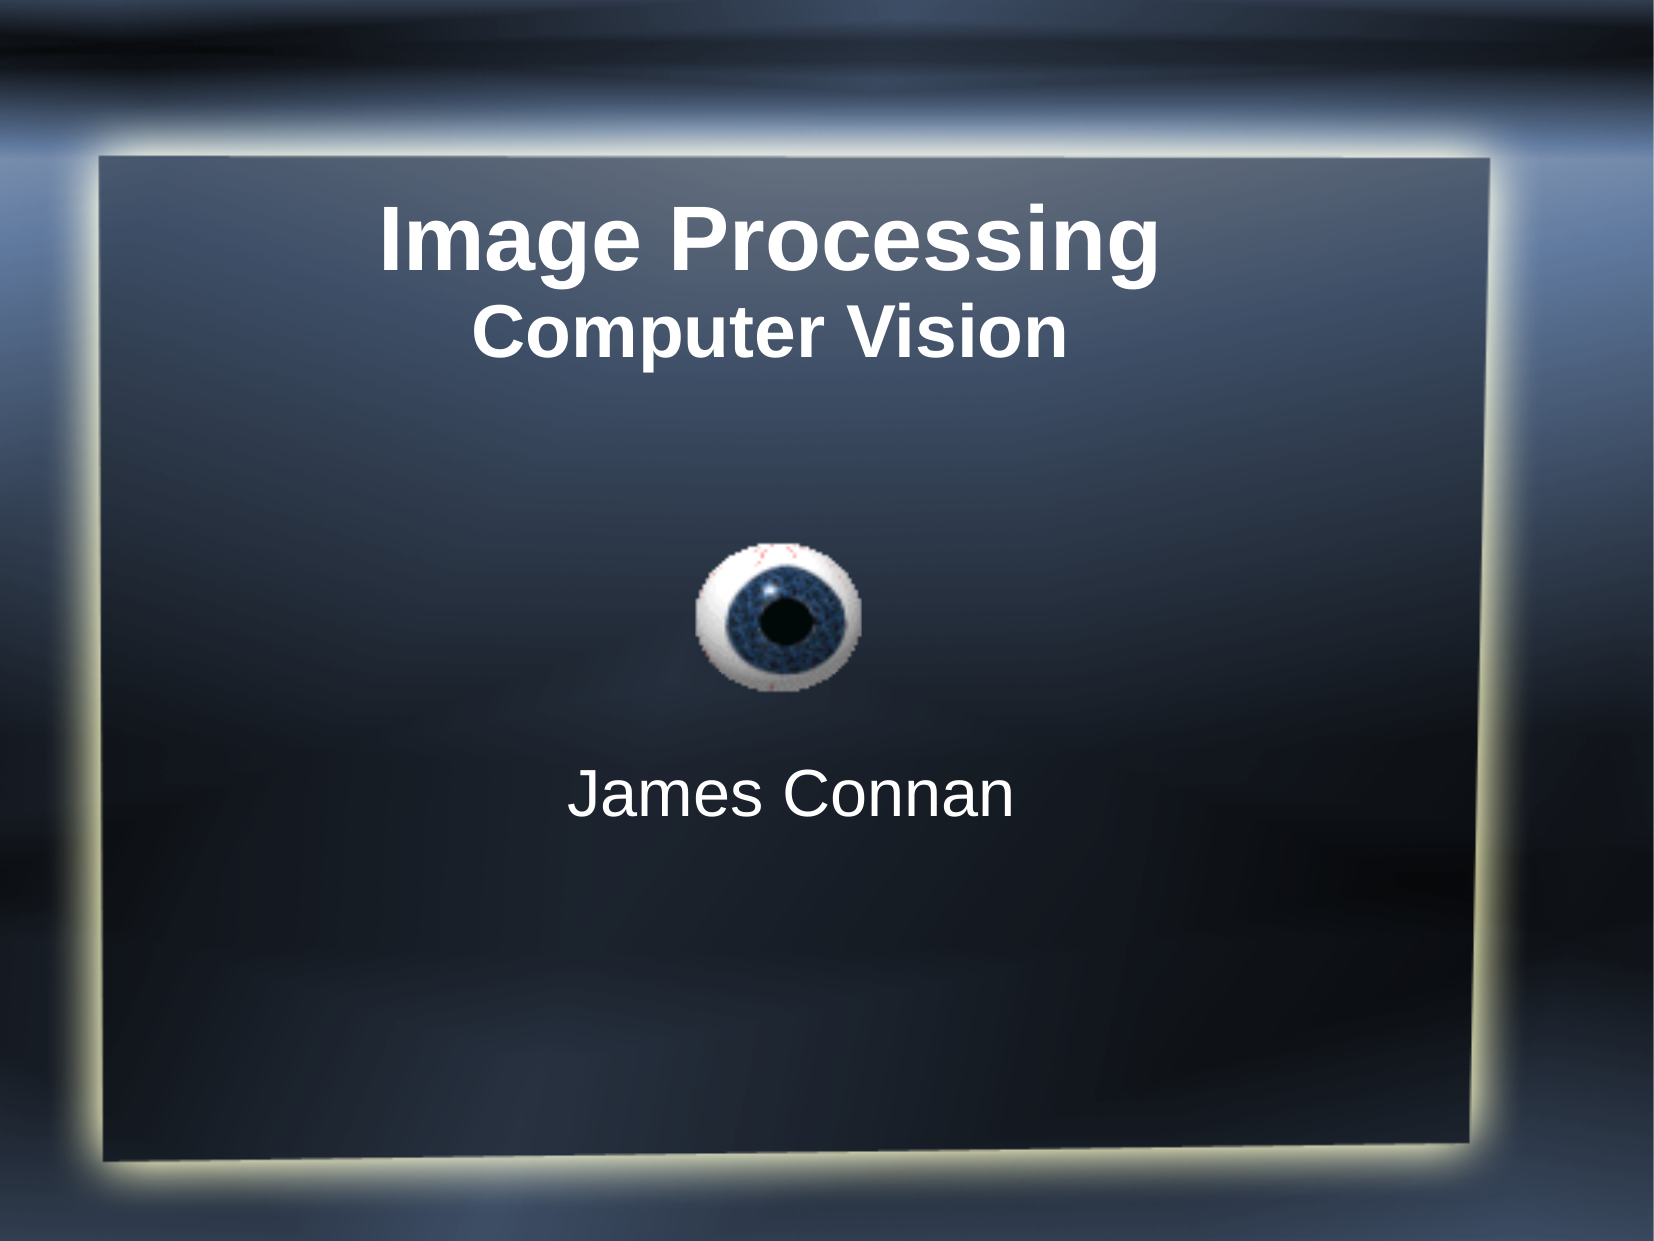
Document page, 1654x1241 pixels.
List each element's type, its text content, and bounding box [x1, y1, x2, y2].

subtitle James Connan [135, 472, 1447, 1114]
picture [0, 0, 1654, 1241]
title Image Processing Computer Vision [124, 177, 1418, 384]
